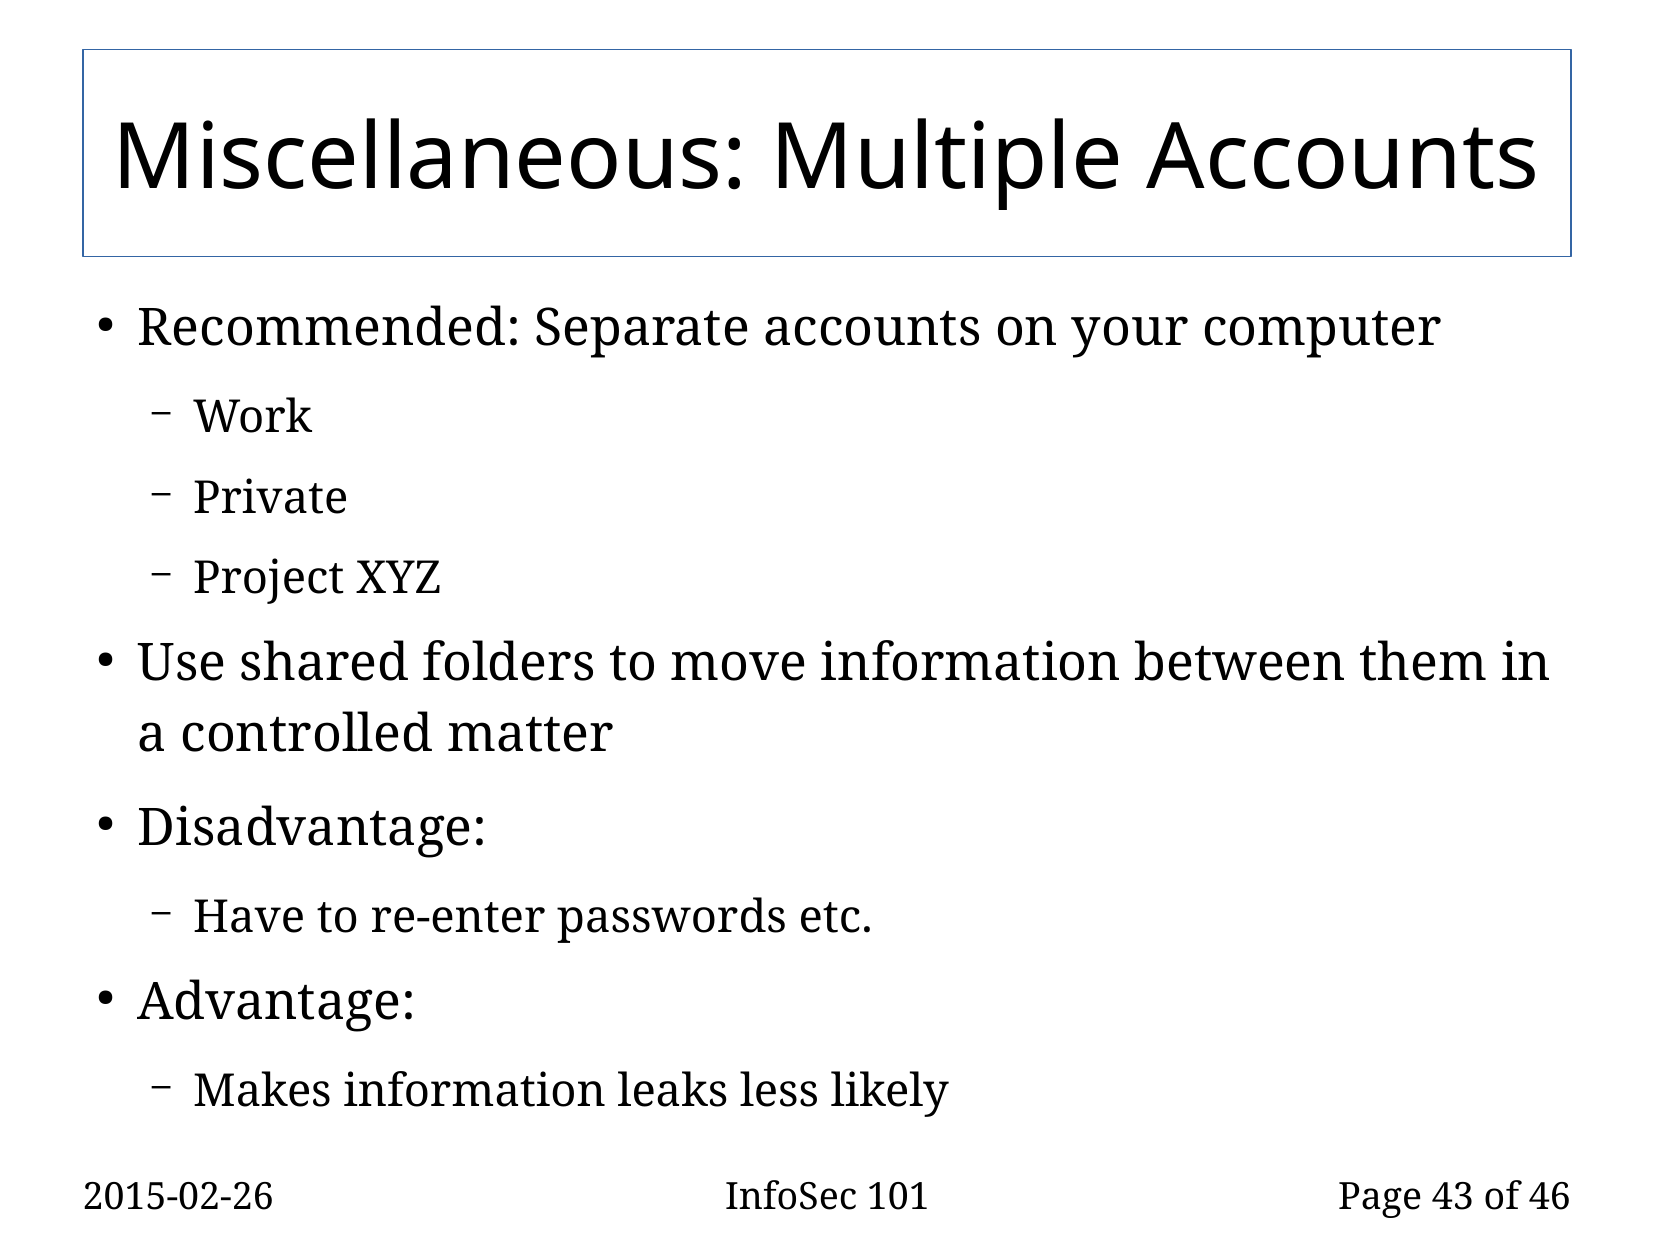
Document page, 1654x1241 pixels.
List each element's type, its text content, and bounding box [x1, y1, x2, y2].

list Recommended: Separate accounts on your computer Work Private Project XYZ Use shared folders to move information between them in a controlled matter Disadvantage: Have to re-enter passwords etc. Advantage: Makes information leaks less likely [82, 290, 1571, 1126]
title Miscellaneous: Multiple Accounts [82, 49, 1571, 257]
